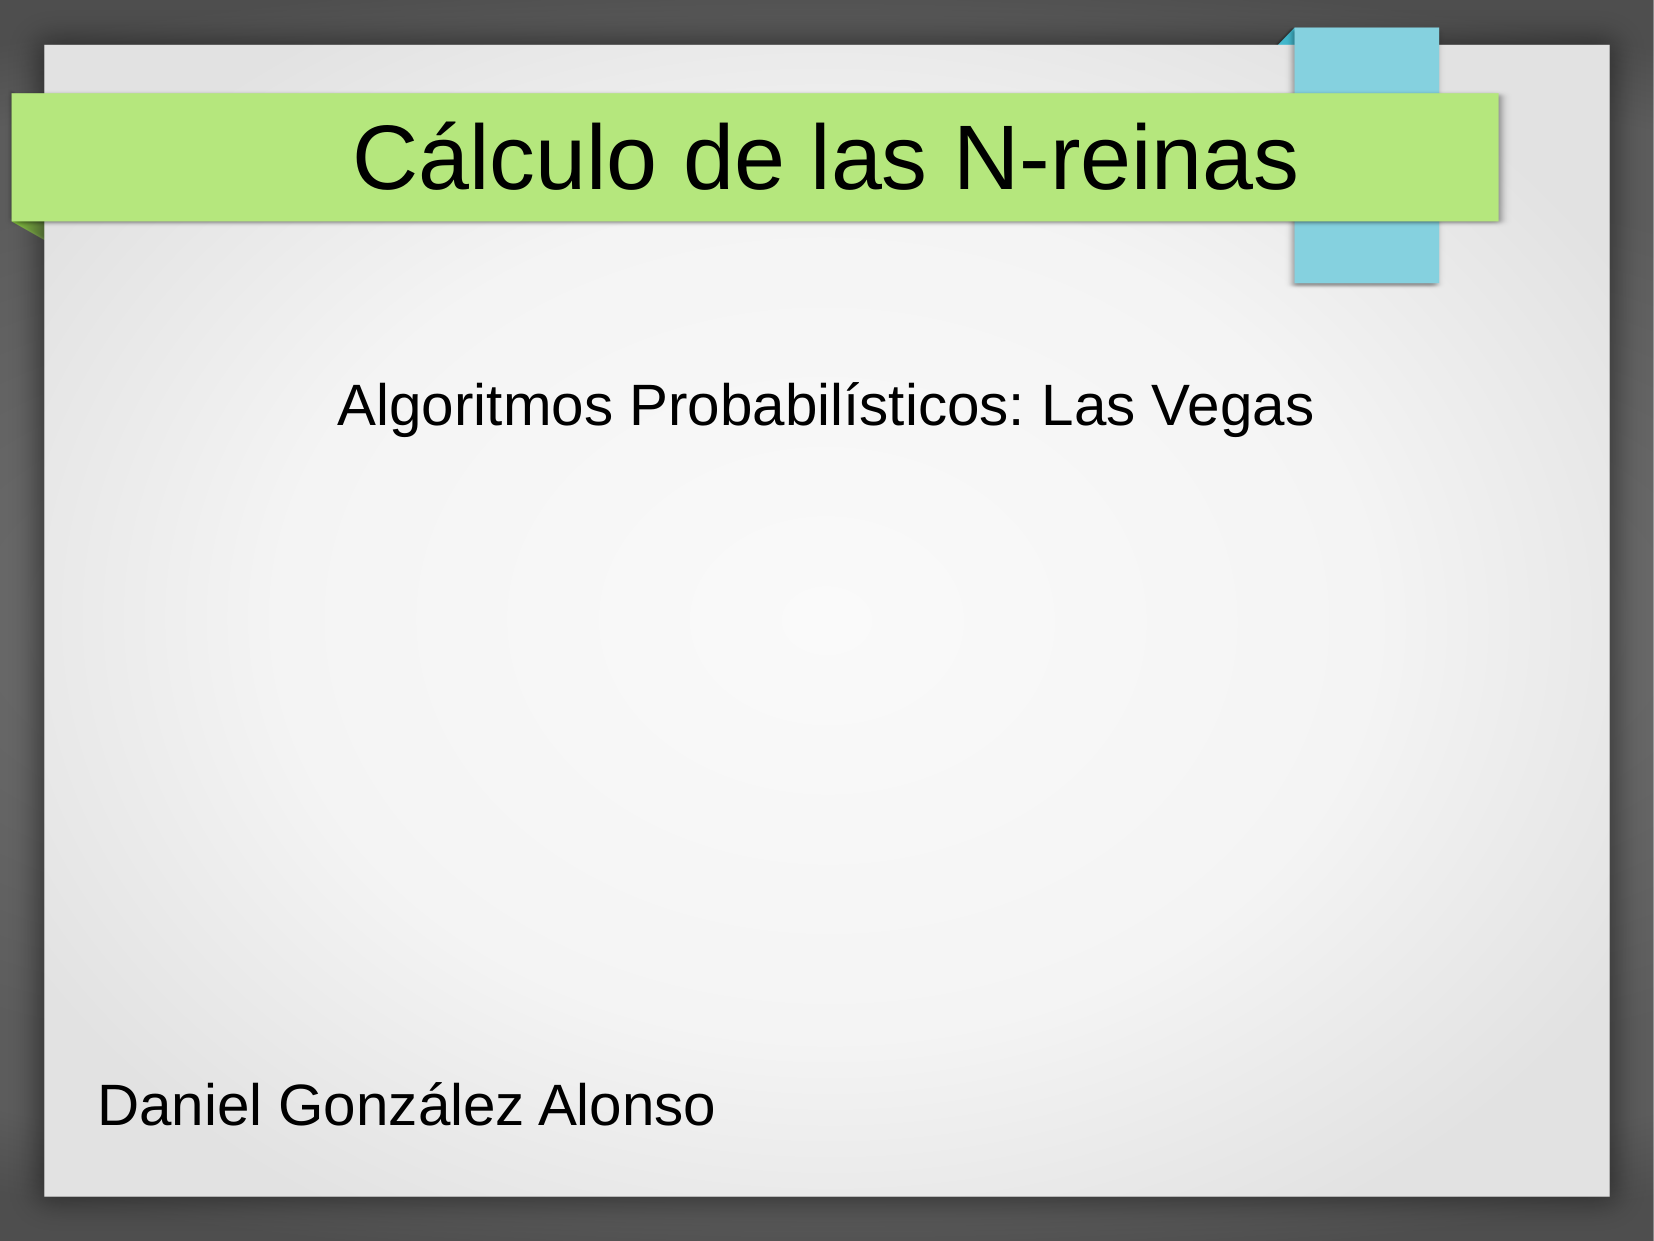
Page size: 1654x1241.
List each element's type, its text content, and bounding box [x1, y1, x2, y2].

text_box Cálculo de las N-reinas [82, 49, 1571, 257]
picture [0, 0, 1654, 1241]
text_box Algoritmos Probabilísticos: Las Vegas Daniel González Alonso [82, 290, 1571, 1010]
